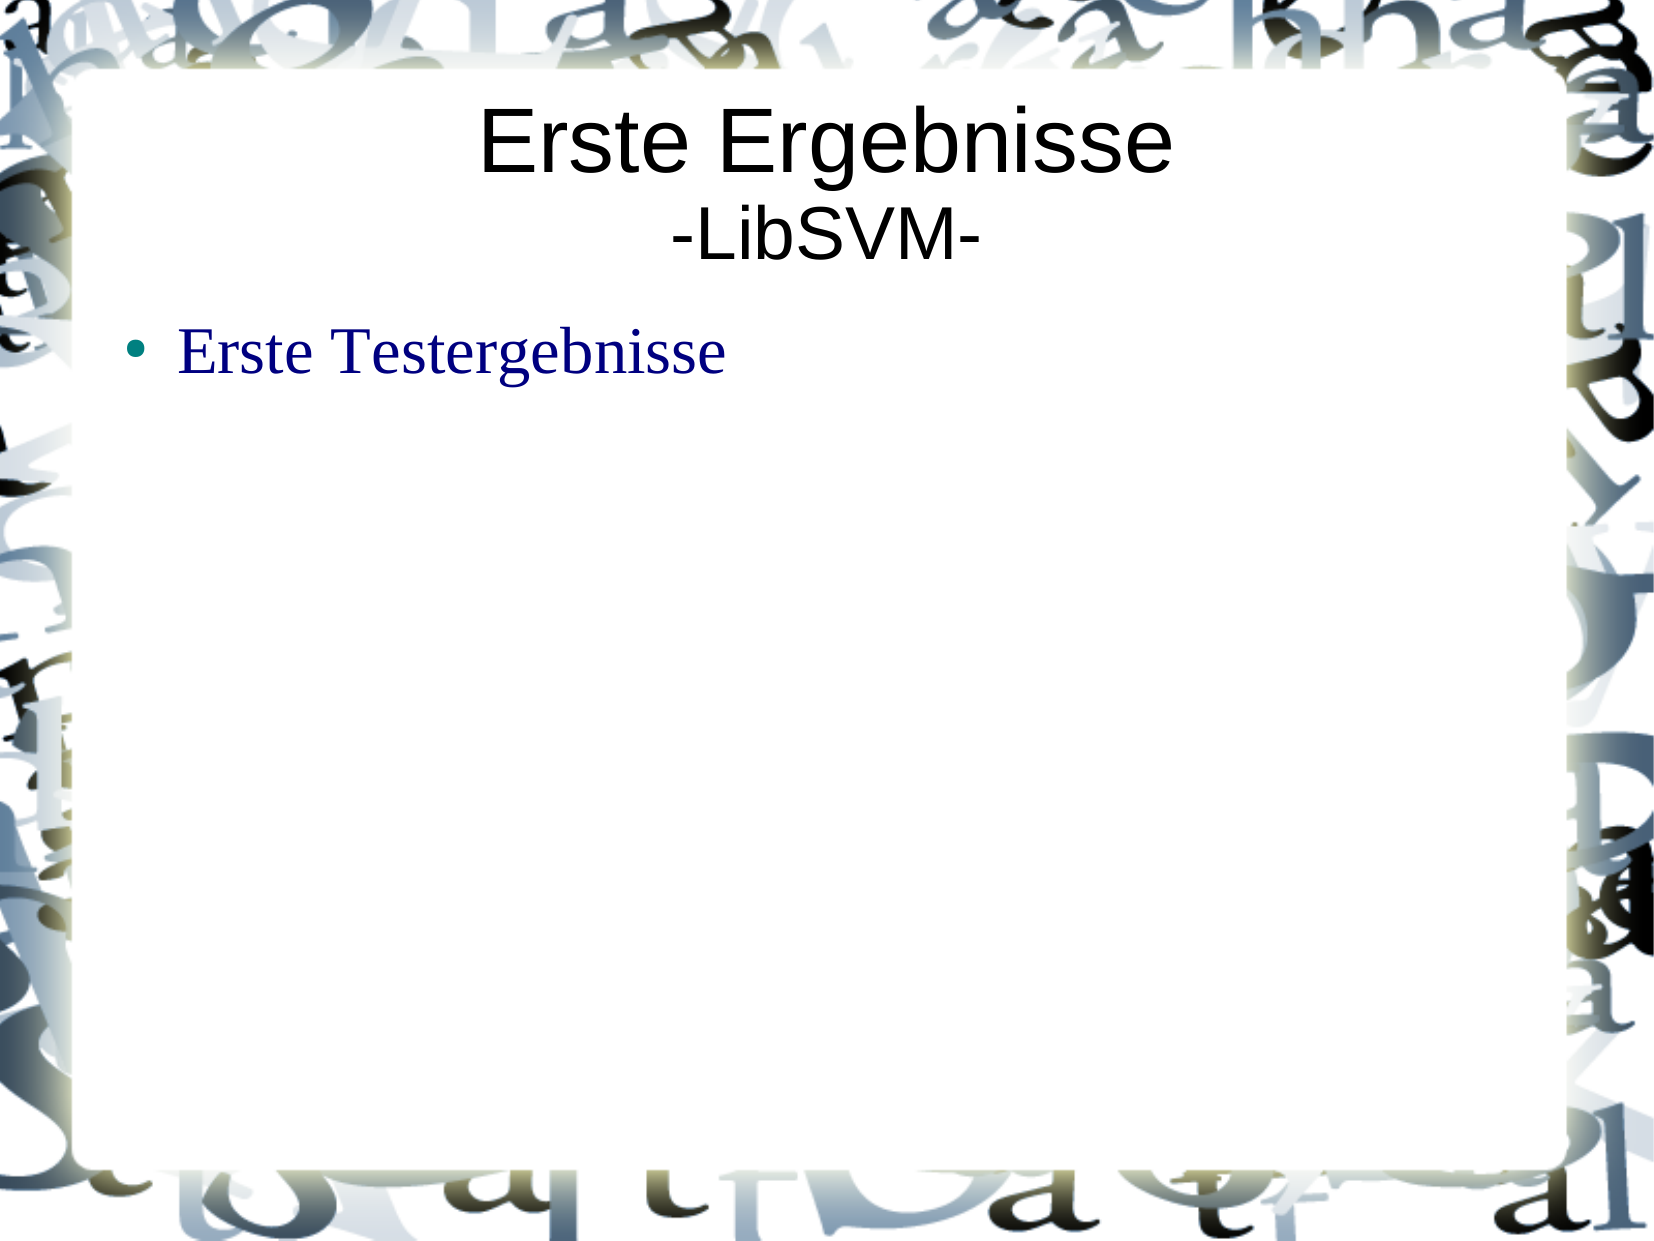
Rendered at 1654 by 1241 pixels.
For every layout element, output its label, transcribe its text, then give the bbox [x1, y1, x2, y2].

list Erste Testergebnisse [106, 313, 1530, 1034]
picture [0, 0, 1654, 1241]
title Erste Ergebnisse -LibSVM- [82, 78, 1571, 287]
